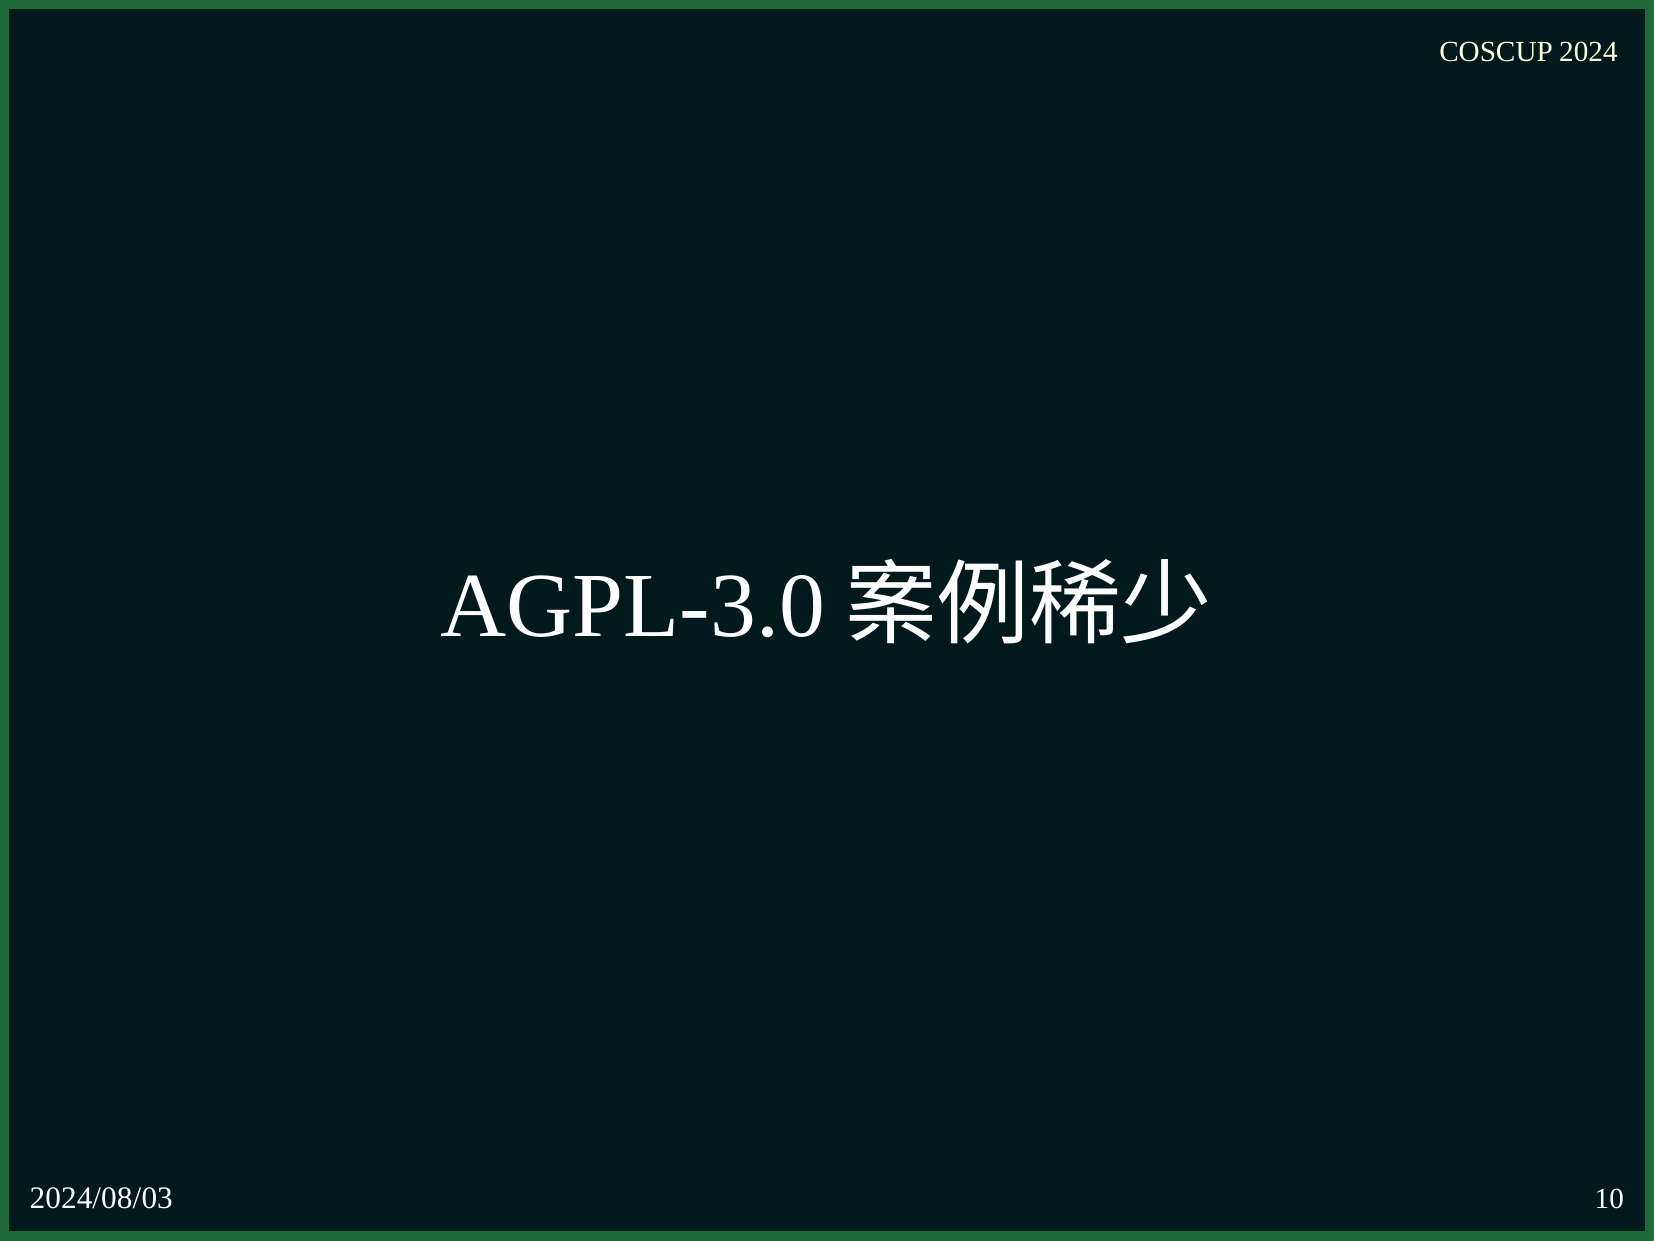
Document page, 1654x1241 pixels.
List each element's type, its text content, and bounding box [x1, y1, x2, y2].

title AGPL-3.0案例稀少 [82, 253, 1571, 939]
